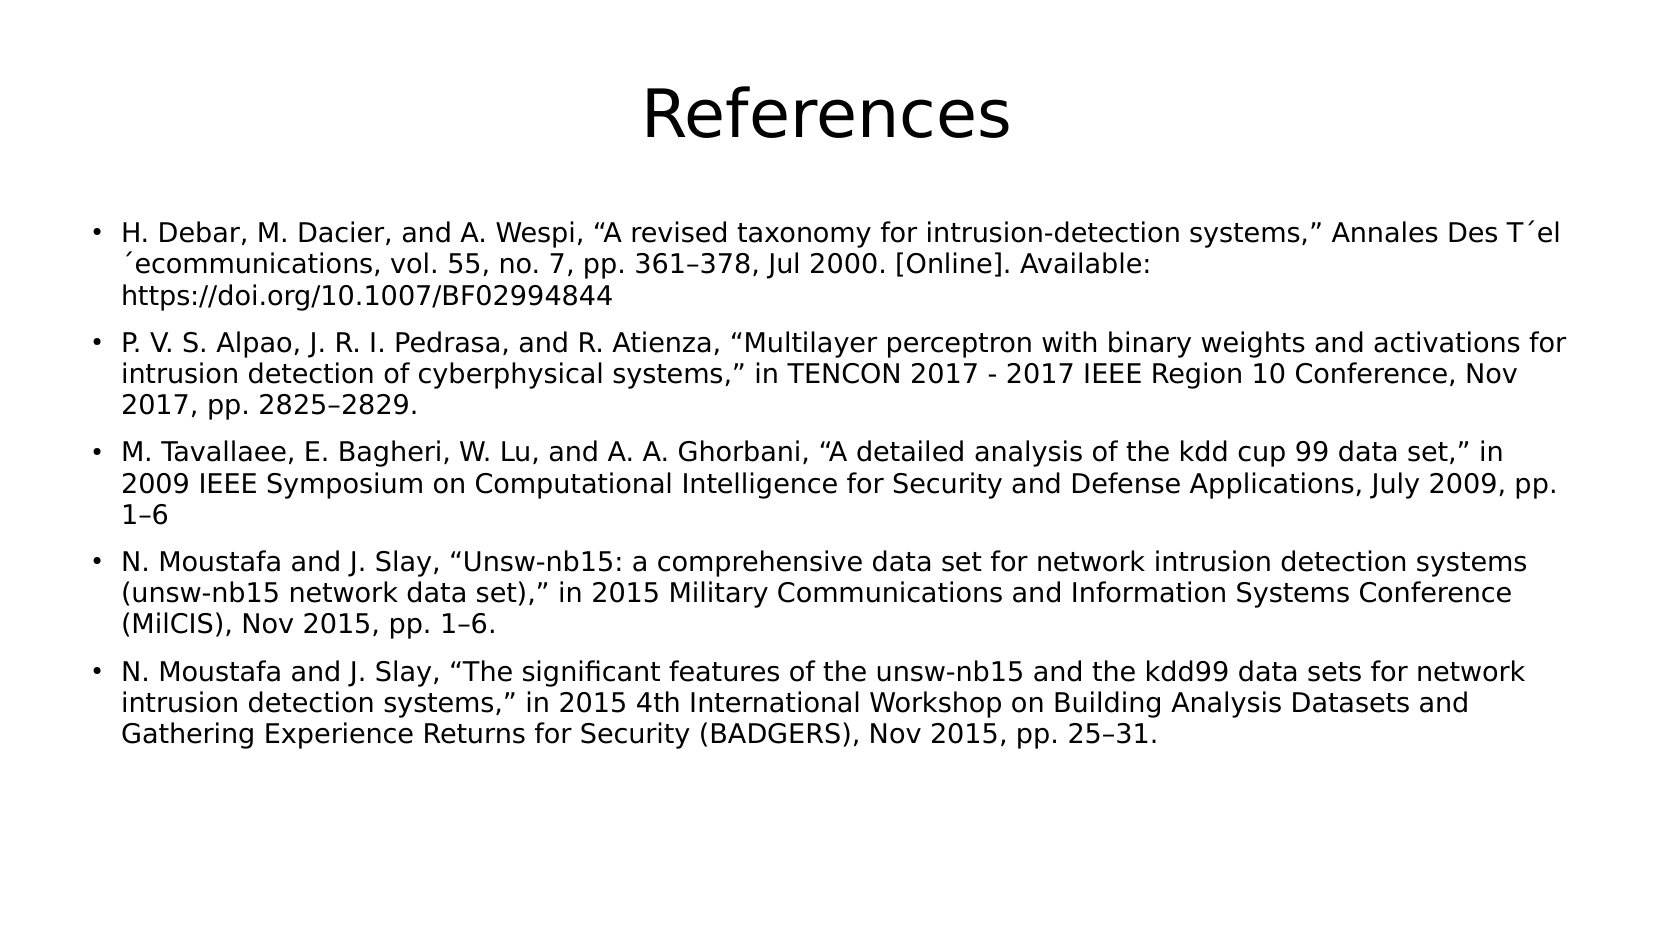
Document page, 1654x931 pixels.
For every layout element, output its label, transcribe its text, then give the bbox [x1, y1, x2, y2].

title References [82, 37, 1571, 193]
list H. Debar, M. Dacier, and A. Wespi, “A revised taxonomy for intrusion-detection systems,” Annales Des T´el´ecommunications, vol. 55, no. 7, pp. 361–378, Jul 2000. [Online]. Available: https://doi.org/10.1007/BF02994844 P. V. S. Alpao, J. R. I. Pedrasa, and R. Atienza, “Multilayer perceptron with binary weights and activations for intrusion detection of cyberphysical systems,” in TENCON 2017 - 2017 IEEE Region 10 Conference, Nov 2017, pp. 2825–2829. M. Tavallaee, E. Bagheri, W. Lu, and A. A. Ghorbani, “A detailed analysis of the kdd cup 99 data set,” in 2009 IEEE Symposium on Computational Intelligence for Security and Defense Applications, July 2009, pp. 1–6 N. Moustafa and J. Slay, “Unsw-nb15: a comprehensive data set for network intrusion detection systems (unsw-nb15 network data set),” in 2015 Military Communications and Information Systems Conference (MilCIS), Nov 2015, pp. 1–6. N. Moustafa and J. Slay, “The significant features of the unsw-nb15 and the kdd99 data sets for network intrusion detection systems,” in 2015 4th International Workshop on Building Analysis Datasets and Gathering Experience Returns for Security (BADGERS), Nov 2015, pp. 25–31. [82, 217, 1571, 758]
